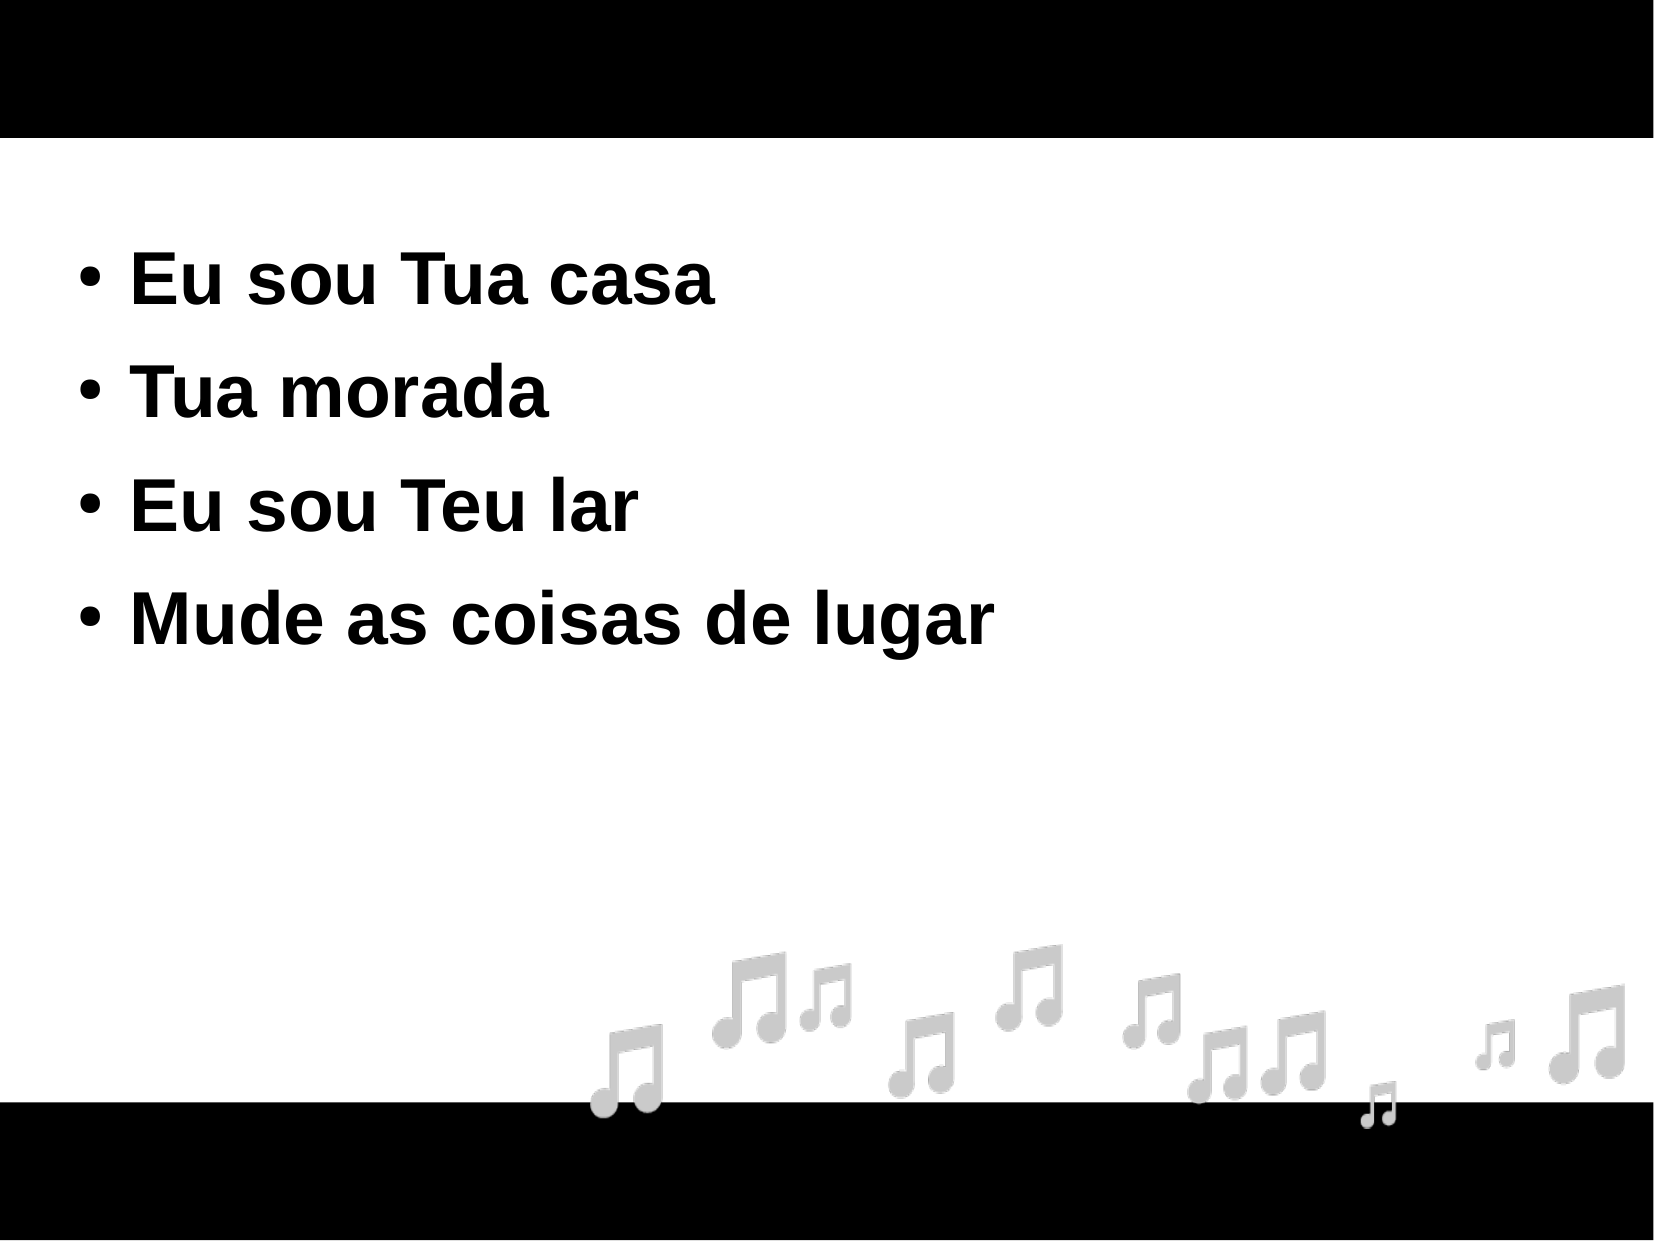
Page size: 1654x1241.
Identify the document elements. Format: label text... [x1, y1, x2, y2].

list Eu sou Tua casa Tua morada Eu sou Teu lar Mude as coisas de lugar [59, 236, 1595, 1024]
